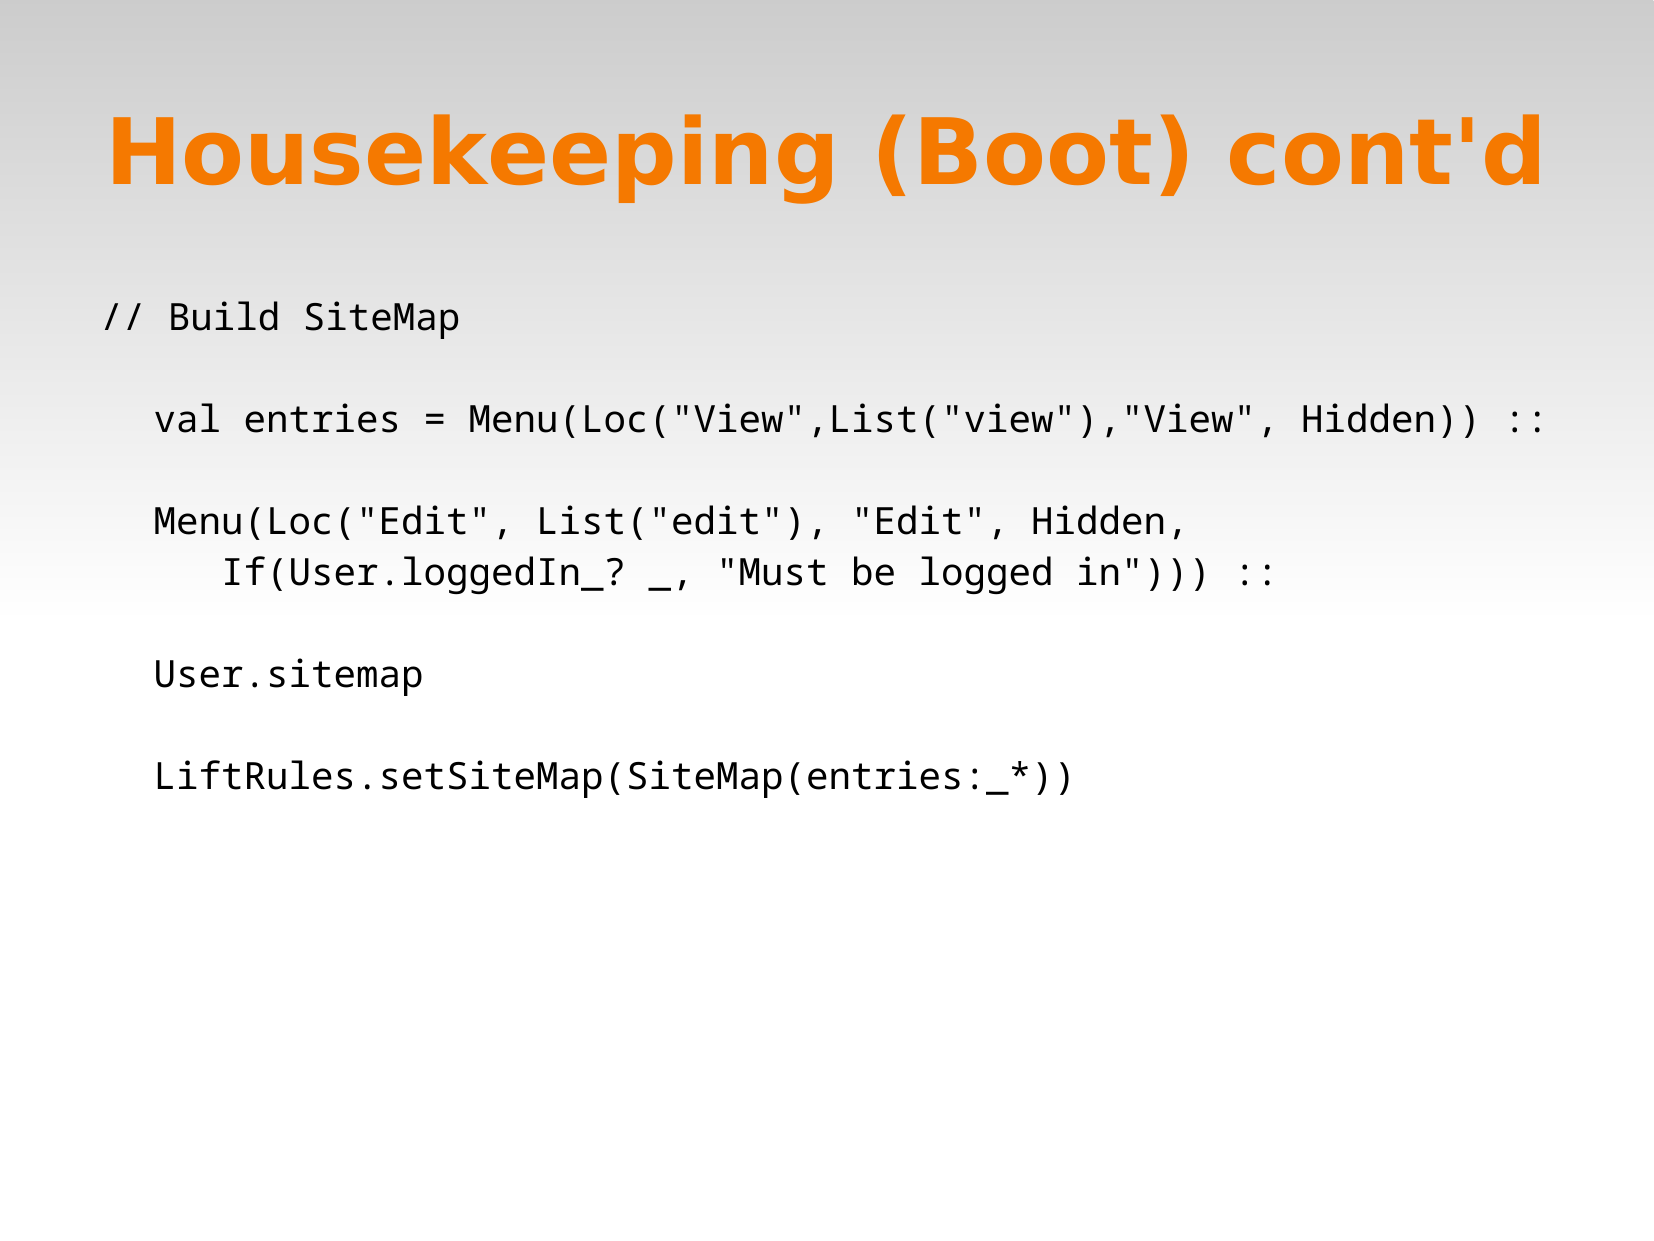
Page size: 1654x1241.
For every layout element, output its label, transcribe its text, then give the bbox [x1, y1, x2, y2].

title Housekeeping (Boot) cont'd [82, 56, 1571, 250]
list // Build SiteMap val entries = Menu(Loc("View",List("view"),"View", Hidden)) :: Menu(Loc("Edit", List("edit"), "Edit", Hidden, If(User.loggedIn_? _, "Must be logged in"))) :: User.sitemap LiftRules.setSiteMap(SiteMap(entries:_*)) [82, 290, 1571, 1094]
